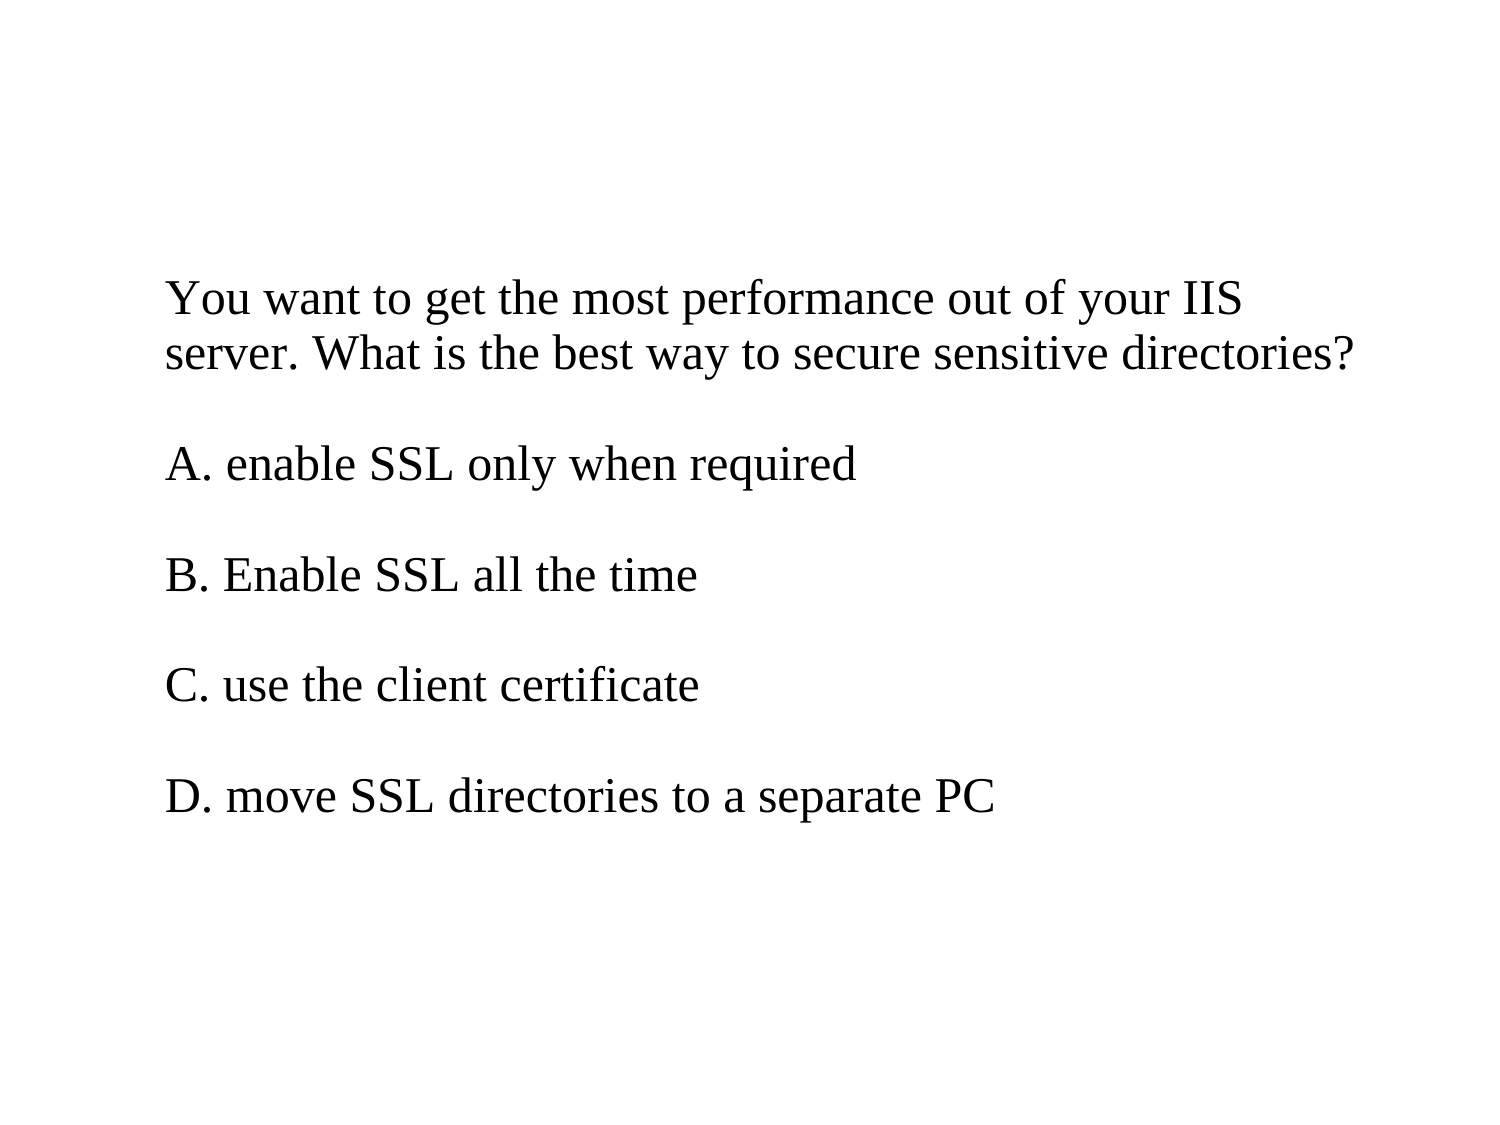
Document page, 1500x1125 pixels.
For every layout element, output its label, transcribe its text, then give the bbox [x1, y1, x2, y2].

text_box You want to get the most performance out of your IIS server. What is the best way to secure sensitive directories? A. enable SSL only when required B. Enable SSL all the time C. use the client certificate D. move SSL directories to a separate PC [149, 262, 1388, 886]
